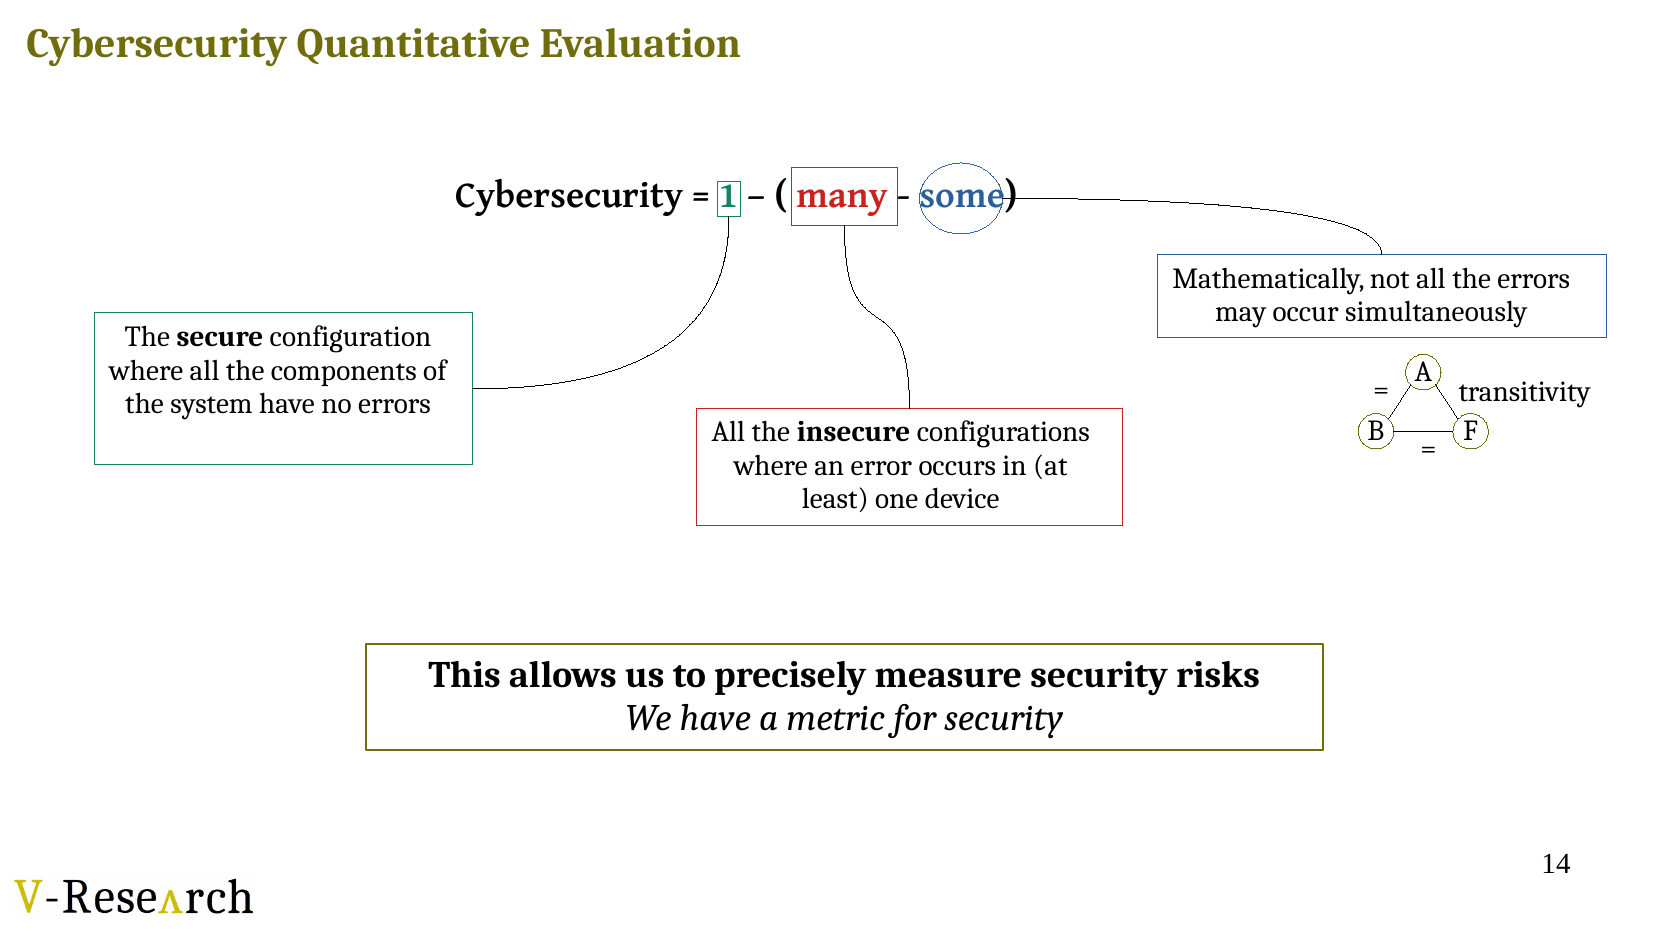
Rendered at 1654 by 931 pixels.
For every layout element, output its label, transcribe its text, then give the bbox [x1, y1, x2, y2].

text_box B [1358, 416, 1394, 449]
text_box F [1452, 418, 1489, 449]
text_box Cybersecurity = 1 – ( many - some) [440, 167, 1033, 226]
text_box = [1405, 425, 1452, 475]
text_box This allows us to precisely measure security risks We have a metric for security [366, 643, 1323, 751]
text_box All the insecure configurations where an error occurs in (at least) one device [696, 408, 1123, 526]
text_box The secure configuration where all the components of the system have no errors [94, 312, 473, 465]
text_box transitivity [1443, 368, 1612, 418]
text_box Cybersecurity Quantitative Evaluation [11, 12, 1004, 77]
text_box A [1405, 354, 1442, 390]
text_box = [1358, 366, 1405, 416]
picture [11, 876, 256, 916]
text_box Mathematically, not all the errors may occur simultaneously [1157, 254, 1607, 338]
